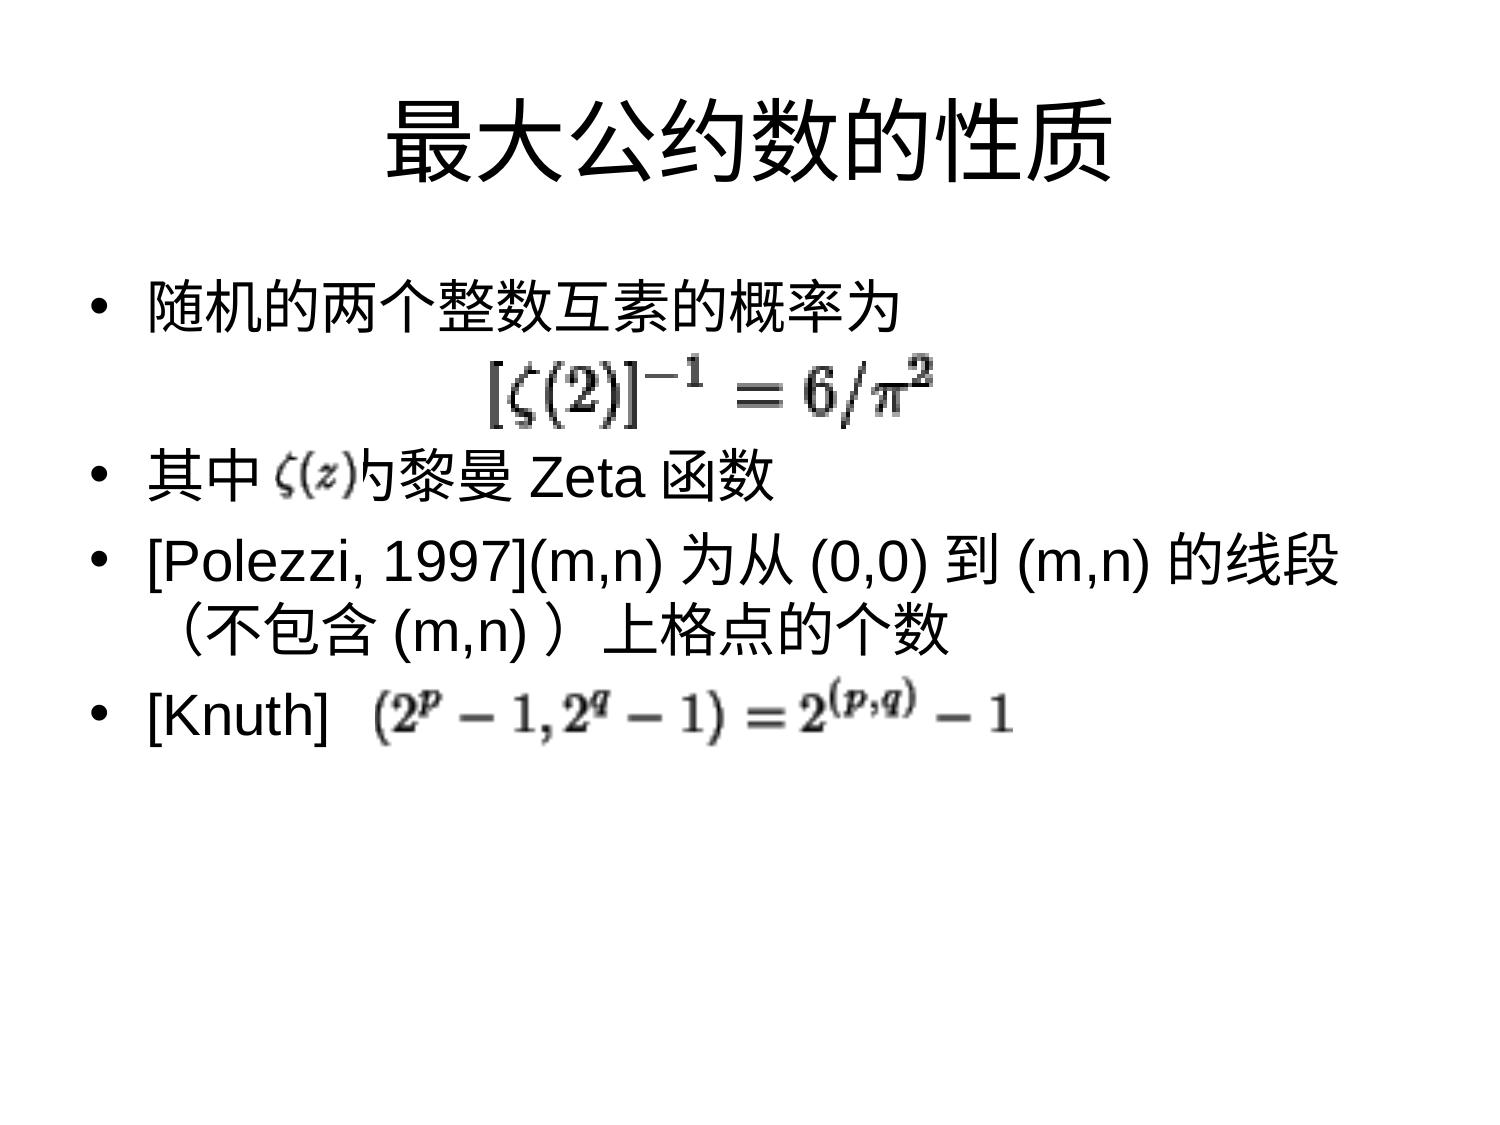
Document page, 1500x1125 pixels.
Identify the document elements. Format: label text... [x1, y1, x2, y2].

list 随机的两个整数互素的概率为 其中 为黎曼Zeta函数 [Polezzi, 1997](m,n)为从(0,0)到(m,n)的线段（不包含(m,n)）上格点的个数 [Knuth] [75, 262, 1413, 1006]
title 最大公约数的性质 [75, 45, 1426, 233]
picture [474, 349, 938, 434]
picture [375, 674, 1013, 754]
picture [275, 449, 363, 509]
